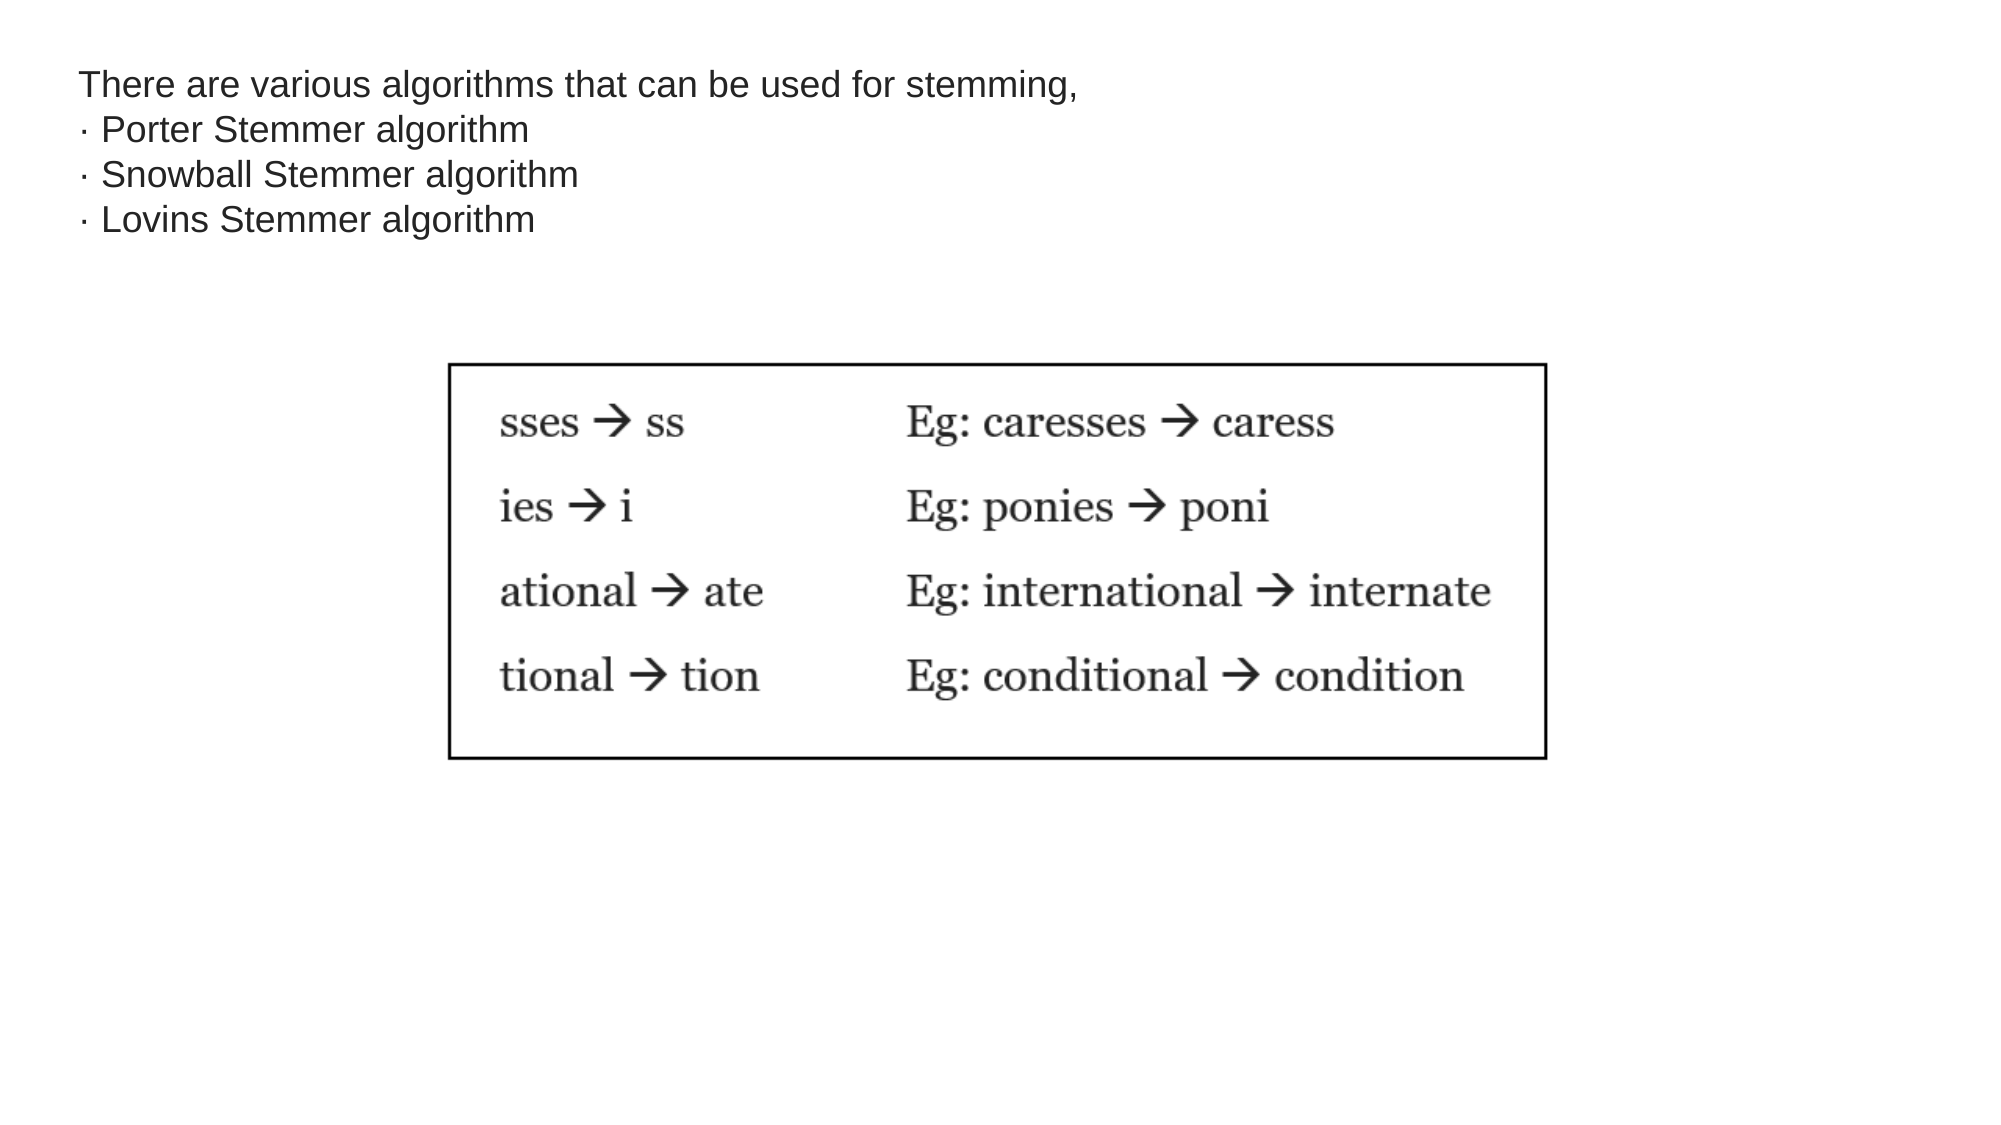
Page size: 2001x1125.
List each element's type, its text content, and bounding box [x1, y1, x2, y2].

picture [442, 357, 1557, 768]
text_box There are various algorithms that can be used for stemming, · Porter Stemmer algorithm · Snowball Stemmer algorithm · Lovins Stemmer algorithm [63, 52, 1957, 338]
